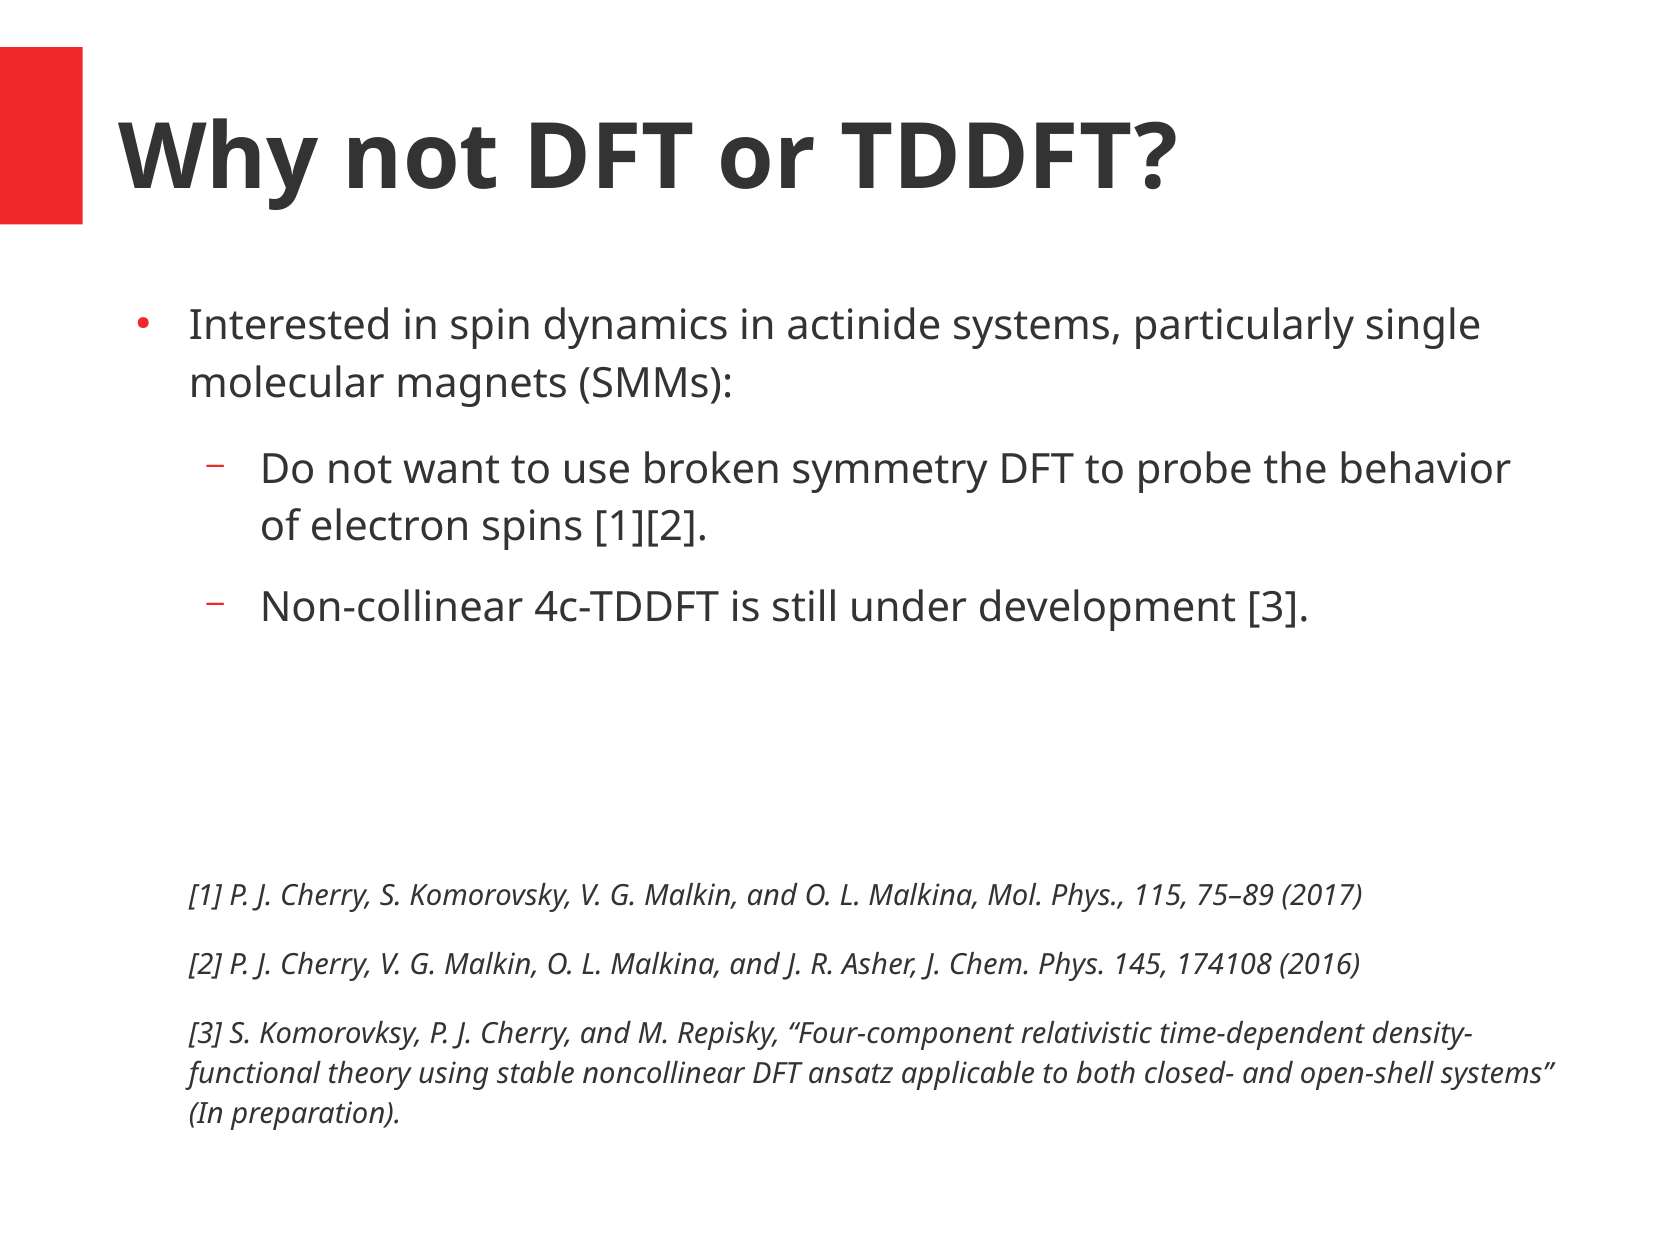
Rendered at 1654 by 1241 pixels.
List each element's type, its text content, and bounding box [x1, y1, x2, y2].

title Why not DFT or TDDFT? [118, 45, 1571, 260]
list [1] P. J. Cherry, S. Komorovsky, V. G. Malkin, and O. L. Malkina, Mol. Phys., 115, 75–89 (2017) [2] P. J. Cherry, V. G. Malkin, O. L. Malkina, and J. R. Asher, J. Chem. Phys. 145, 174108 (2016) [3] S. Komorovksy, P. J. Cherry, and M. Repisky, “Four-component relativistic time-dependent density-functional theory using stable noncollinear DFT ansatz applicable to both closed- and open-shell systems” (In preparation). [118, 874, 1576, 1120]
list Interested in spin dynamics in actinide systems, particularly single molecular magnets (SMMs): Do not want to use broken symmetry DFT to probe the behavior of electron spins [1][2]. Non-collinear 4c-TDDFT is still under development [3]. [118, 295, 1536, 541]
